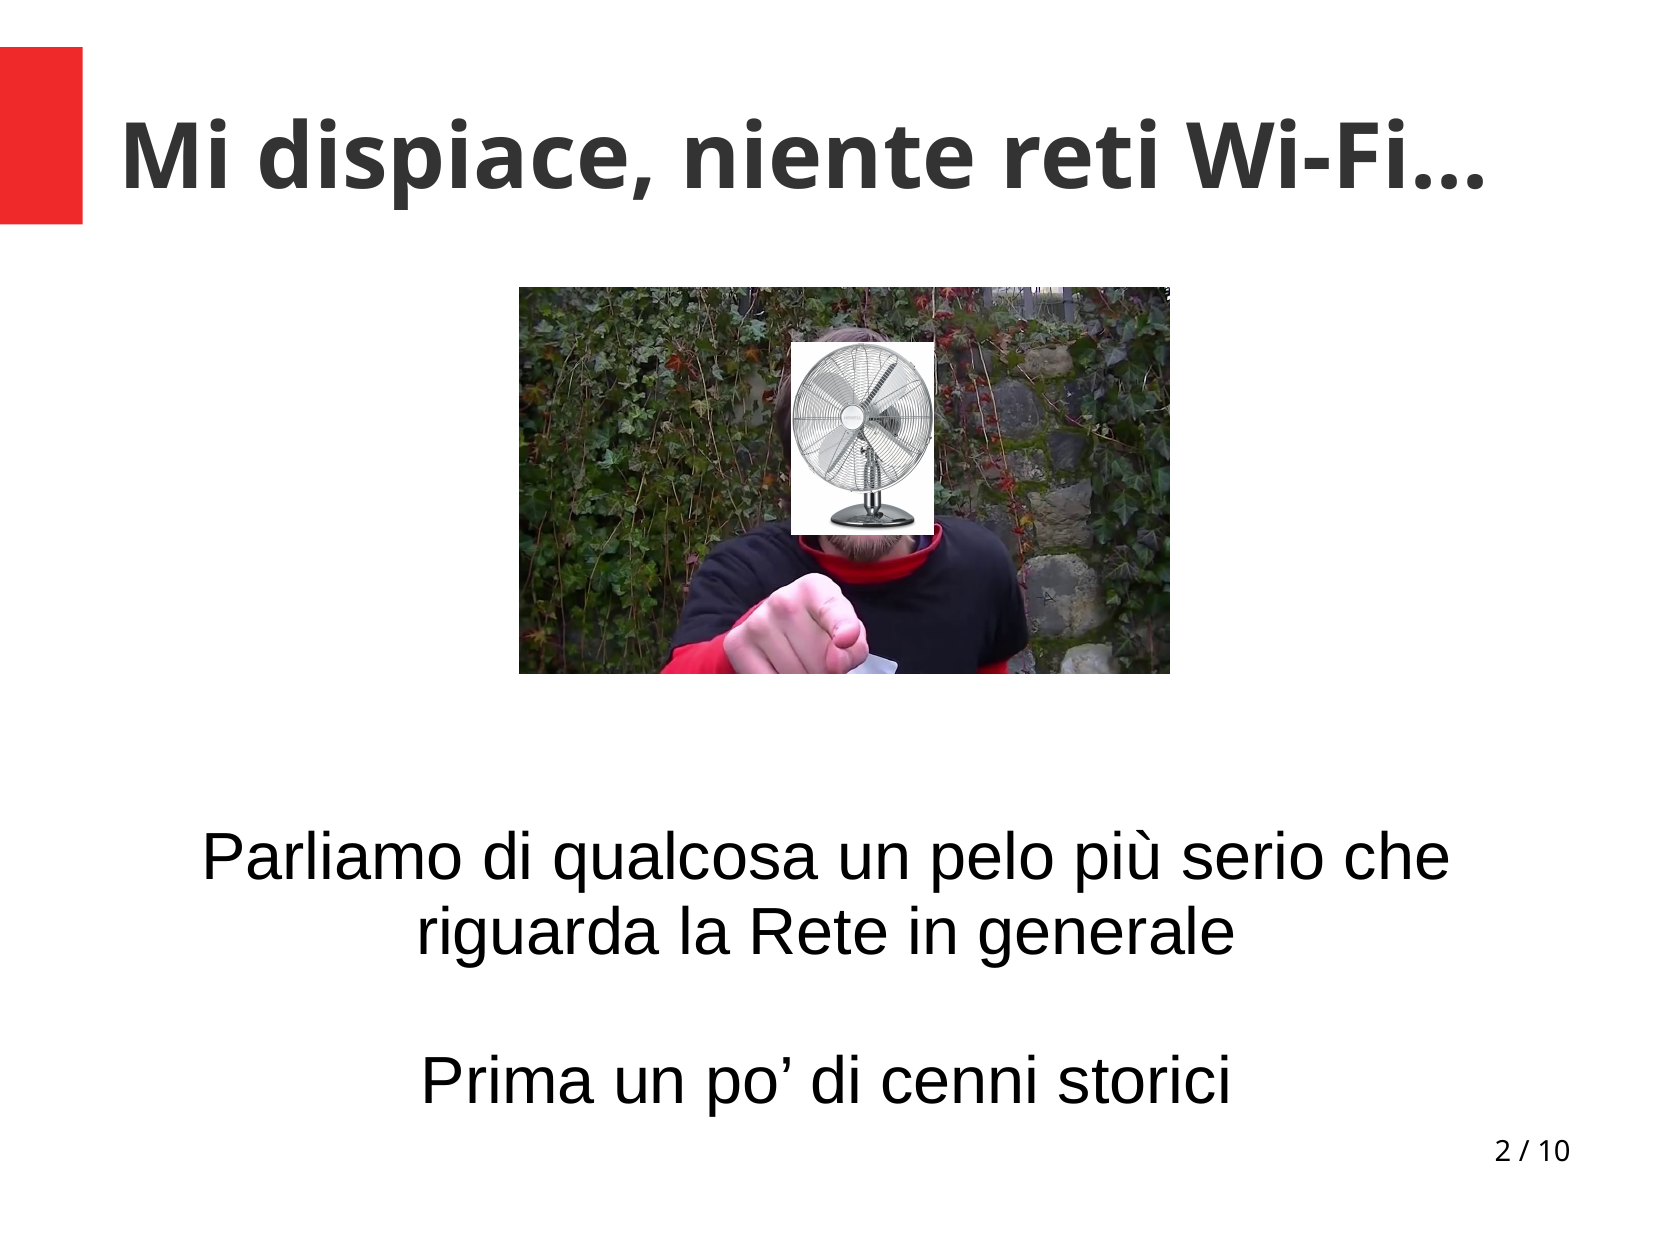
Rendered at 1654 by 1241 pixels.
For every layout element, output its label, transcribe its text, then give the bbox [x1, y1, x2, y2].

picture [519, 287, 1170, 674]
title Mi dispiace, niente reti Wi-Fi... [118, 49, 1571, 257]
subtitle Parliamo di qualcosa un pelo più serio che riguarda la Rete in generale Prima un po’ di cenni storici [118, 755, 1536, 1182]
